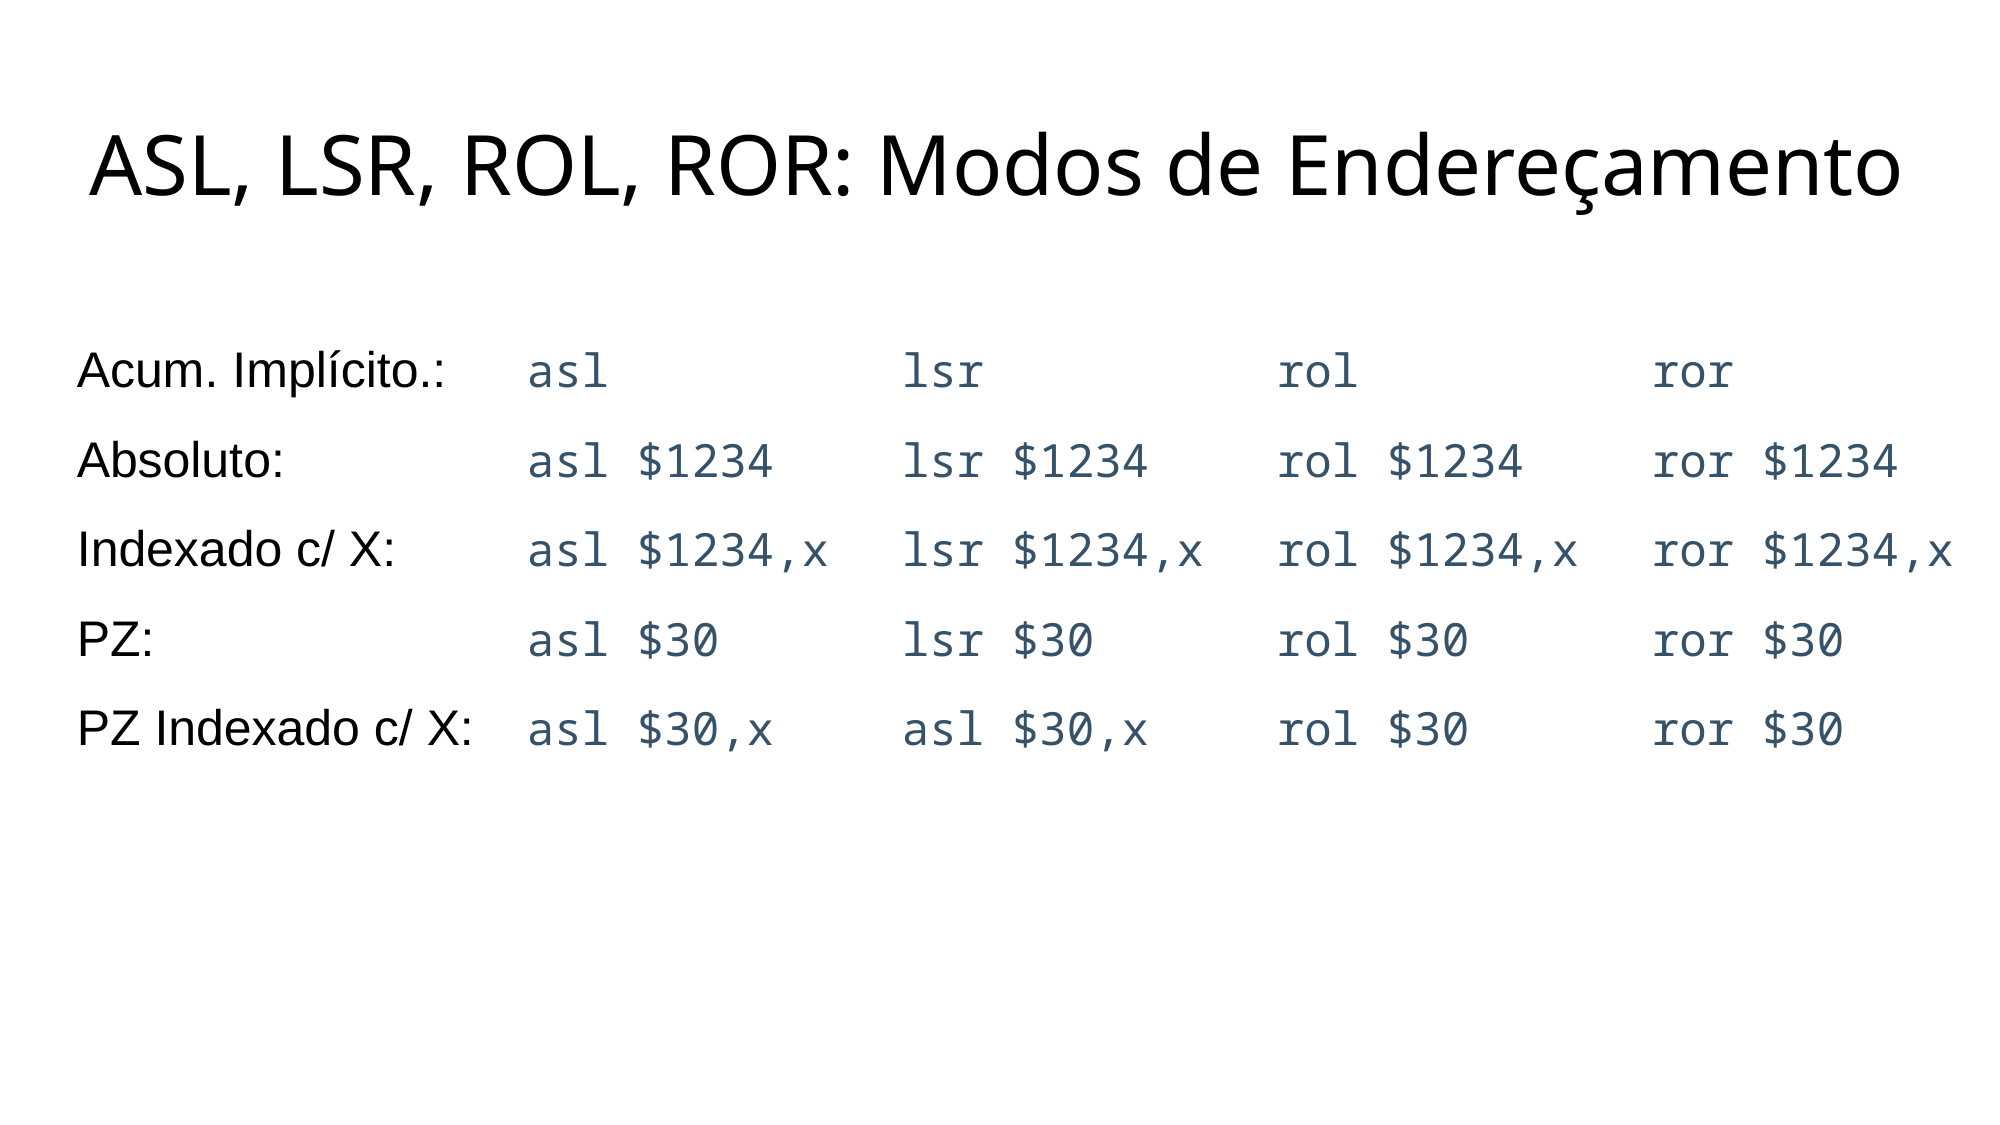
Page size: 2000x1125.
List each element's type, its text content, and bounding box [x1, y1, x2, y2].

title ASL, LSR, ROL, ROR: Modos de Endereçamento [30, 59, 1966, 278]
list Acum. Implícito.: asl lsr rol ror Absoluto: asl $1234 lsr $1234 rol $1234 ror $1234 Indexado c/ X: asl $1234,x lsr $1234,x rol $1234,x ror $1234,x PZ: asl $30 lsr $30 rol $30 ror $30 PZ Indexado c/ X: asl $30,x asl $30,x rol $30 ror $30 [61, 329, 1981, 1066]
